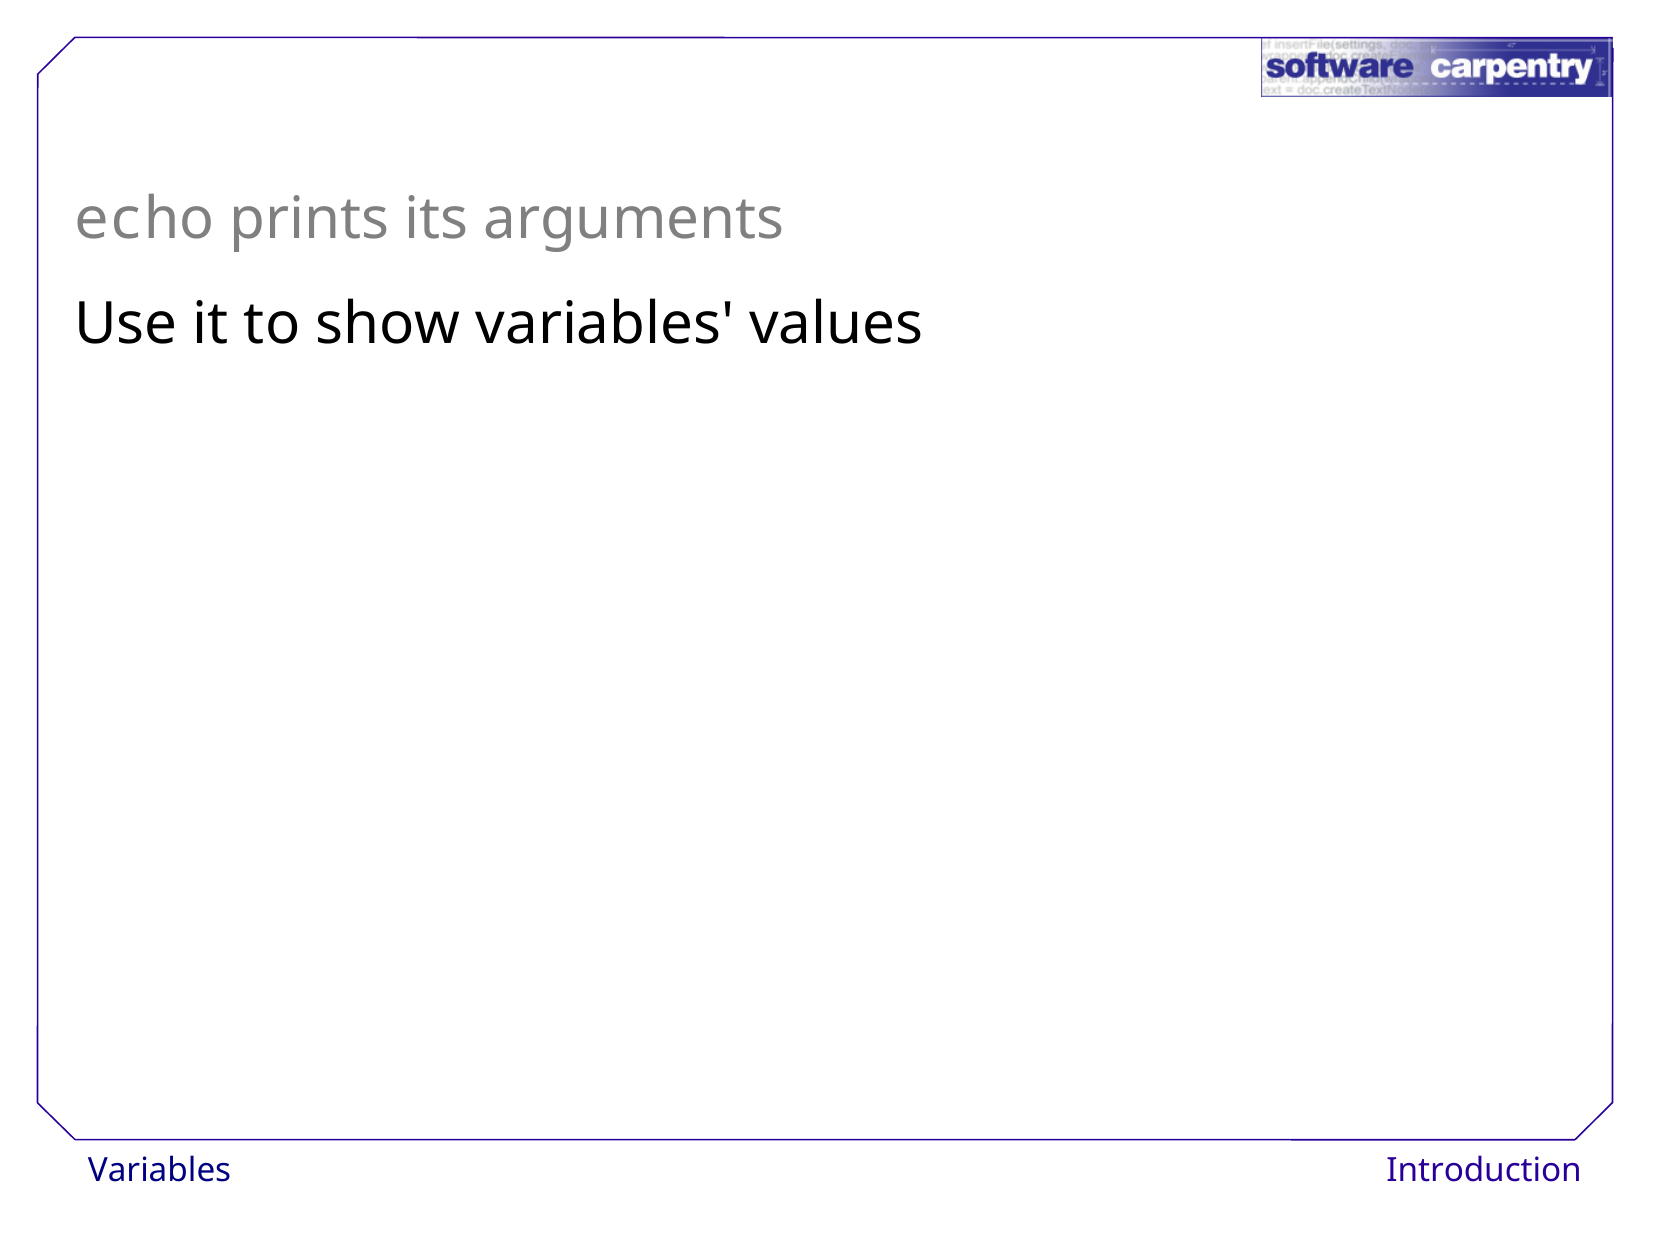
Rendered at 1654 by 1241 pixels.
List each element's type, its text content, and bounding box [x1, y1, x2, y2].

picture [1261, 39, 1613, 97]
text_box echo prints its arguments Use it to show variables' values [59, 137, 1089, 364]
